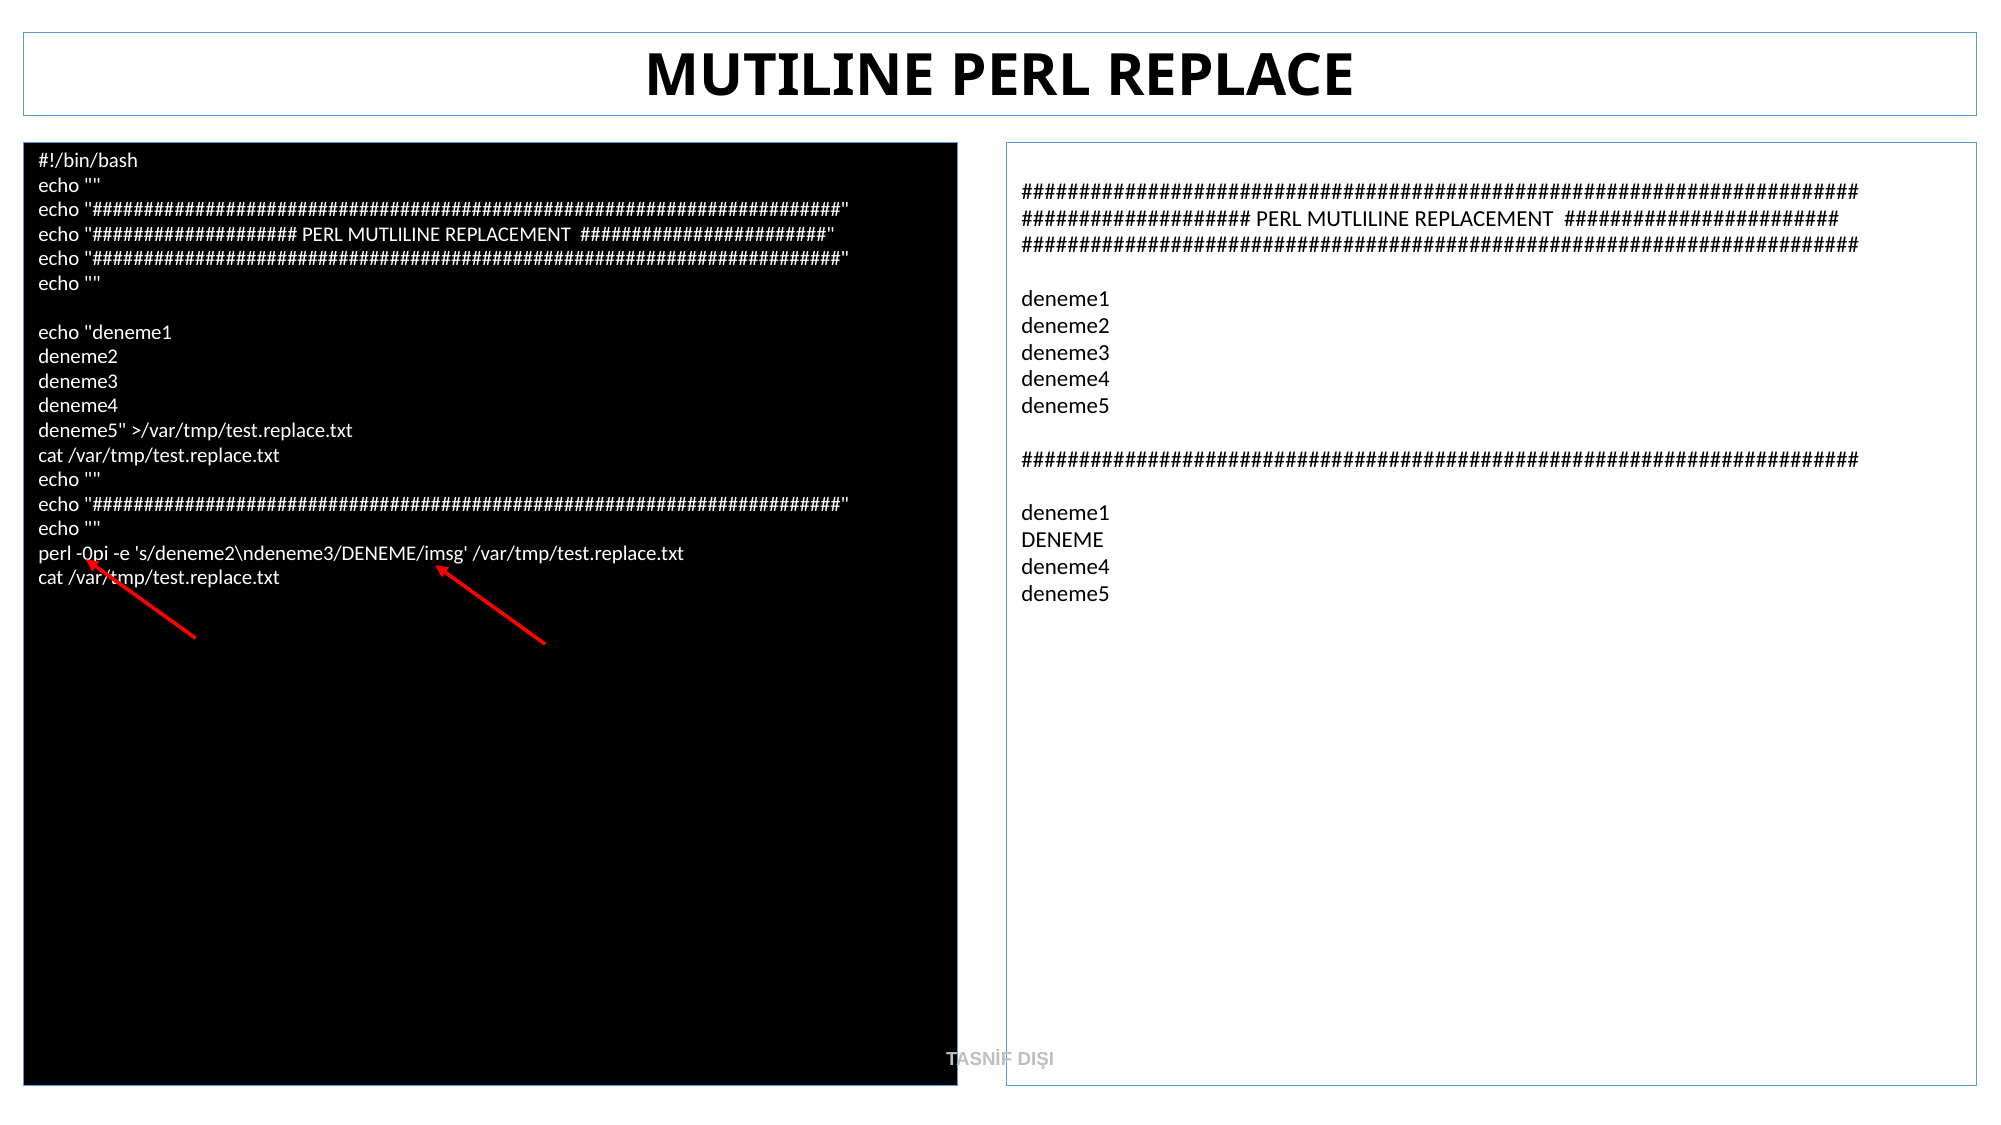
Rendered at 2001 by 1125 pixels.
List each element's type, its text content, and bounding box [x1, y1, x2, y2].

footer TASNİF DIŞI [0, 1042, 2000, 1103]
text_box ######################################################################### #################### PERL MUTLILINE REPLACEMENT ######################## ######################################################################### deneme1 deneme2 deneme3 deneme4 deneme5 ######################################################################### deneme1 DENEME deneme4 deneme5 [1006, 142, 1977, 1042]
subtitle #!/bin/bash echo "" echo "#########################################################################" echo "#################### PERL MUTLILINE REPLACEMENT ########################" echo "#########################################################################" echo "" echo "deneme1 deneme2 deneme3 deneme4 deneme5" >/var/tmp/test.replace.txt cat /var/tmp/test.replace.txt echo "" echo "#########################################################################" echo "" perl -0pi -e 's/deneme2\ndeneme3/DENEME/imsg' /var/tmp/test.replace.txt cat /var/tmp/test.replace.txt [23, 142, 958, 1042]
title MUTILINE PERL REPLACE [23, 32, 1977, 116]
